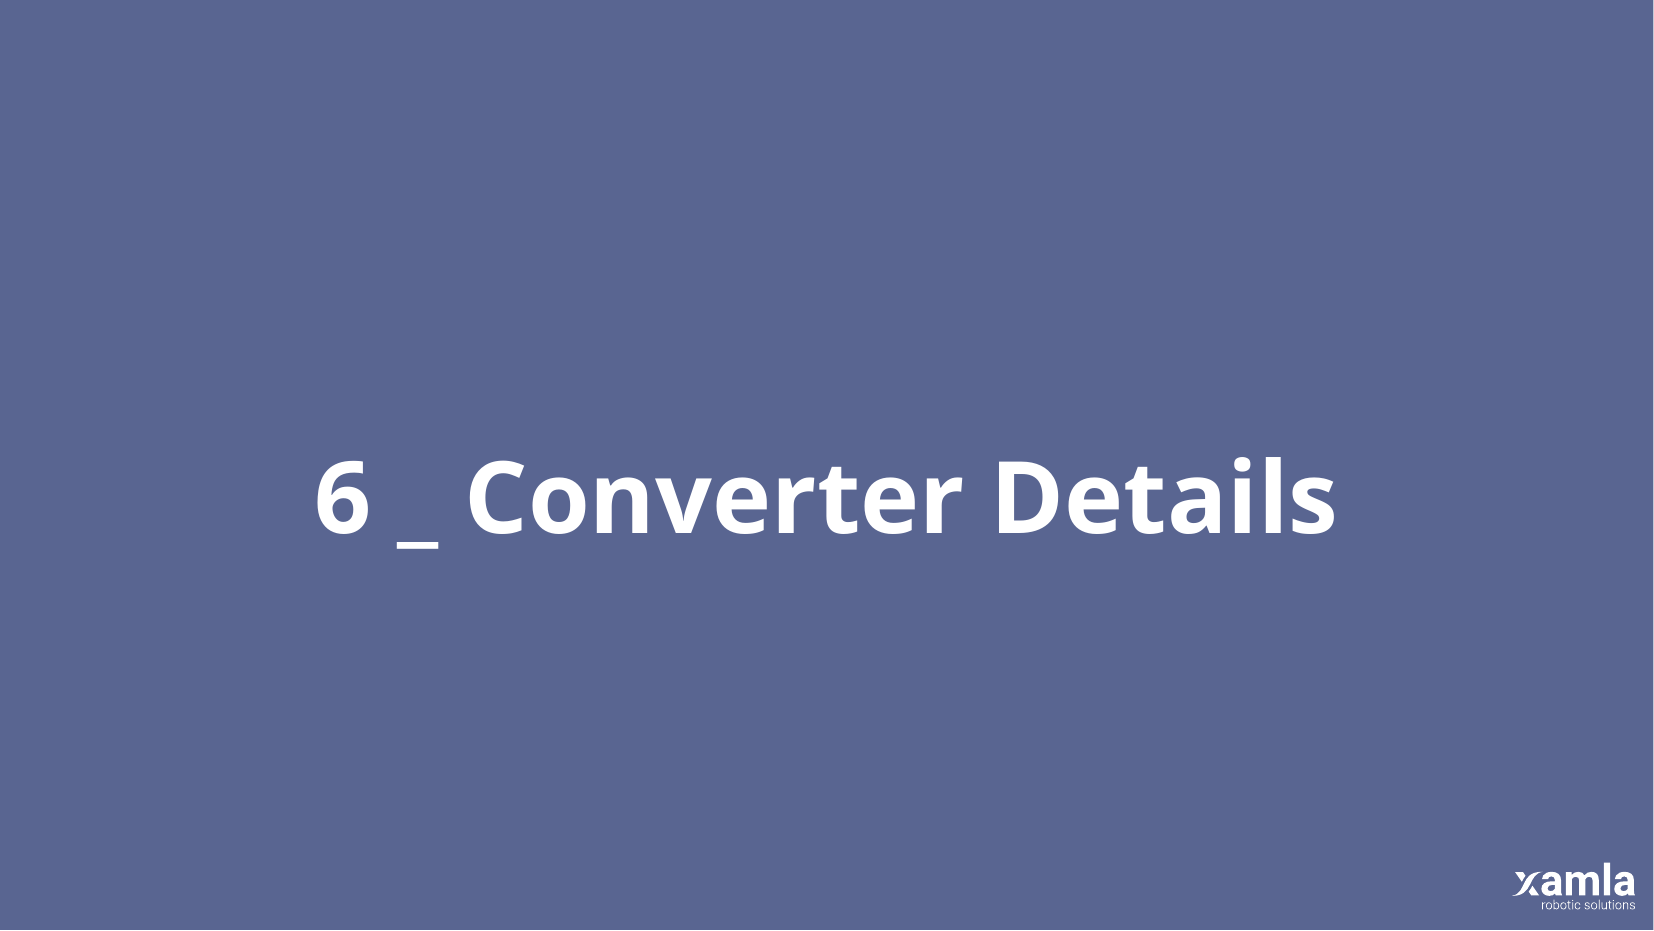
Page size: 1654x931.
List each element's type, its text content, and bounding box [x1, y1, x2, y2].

picture [1511, 862, 1636, 910]
text_box 6 _ Converter Details [0, 419, 1654, 573]
